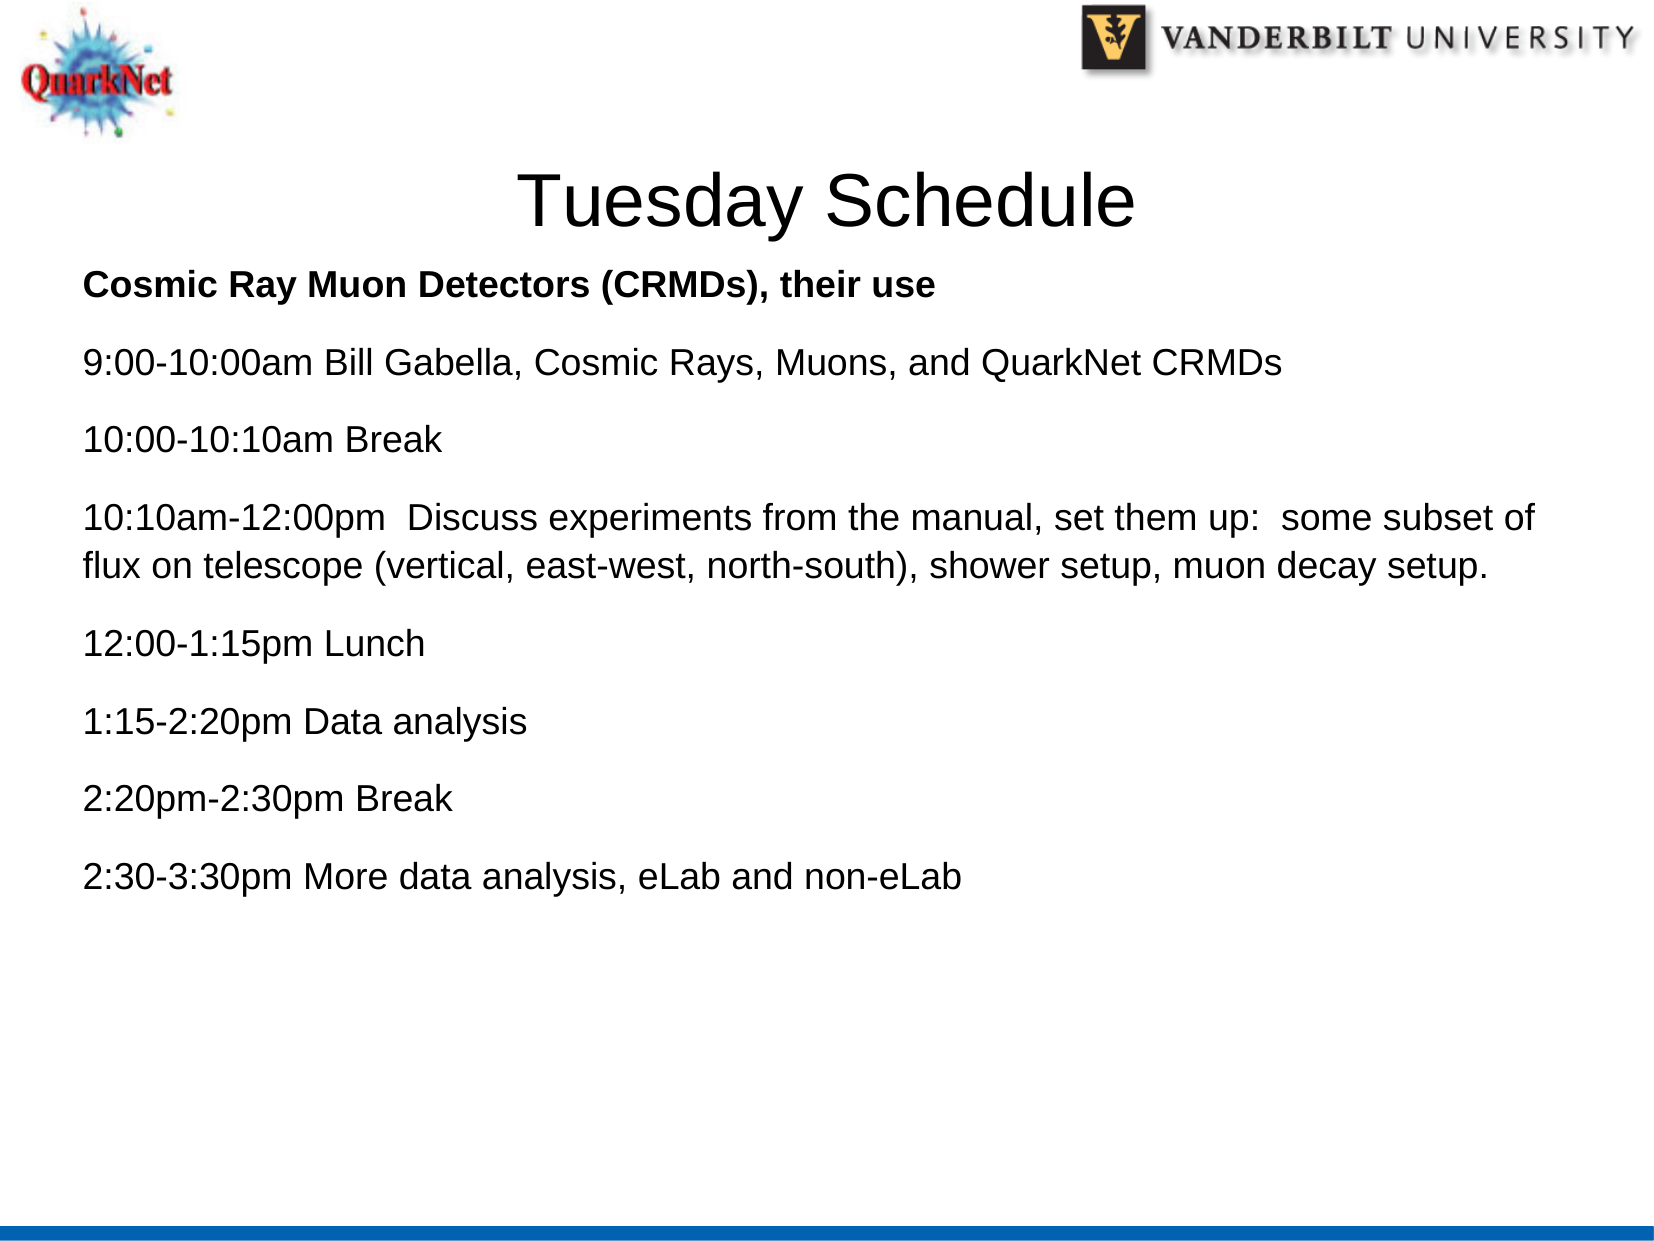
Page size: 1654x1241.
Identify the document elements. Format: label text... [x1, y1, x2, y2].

picture [4, 1, 188, 152]
picture [1078, 1, 1649, 85]
title Tuesday Schedule [121, 118, 1534, 266]
list Cosmic Ray Muon Detectors (CRMDs), their use 9:00-10:00am Bill Gabella, Cosmic Rays, Muons, and QuarkNet CRMDs 10:00-10:10am Break 10:10am-12:00pm Discuss experiments from the manual, set them up: some subset of flux on telescope (vertical, east-west, north-south), shower setup, muon decay setup. 12:00-1:15pm Lunch 1:15-2:20pm Data analysis 2:20pm-2:30pm Break 2:30-3:30pm More data analysis, eLab and non-eLab [82, 266, 1571, 967]
